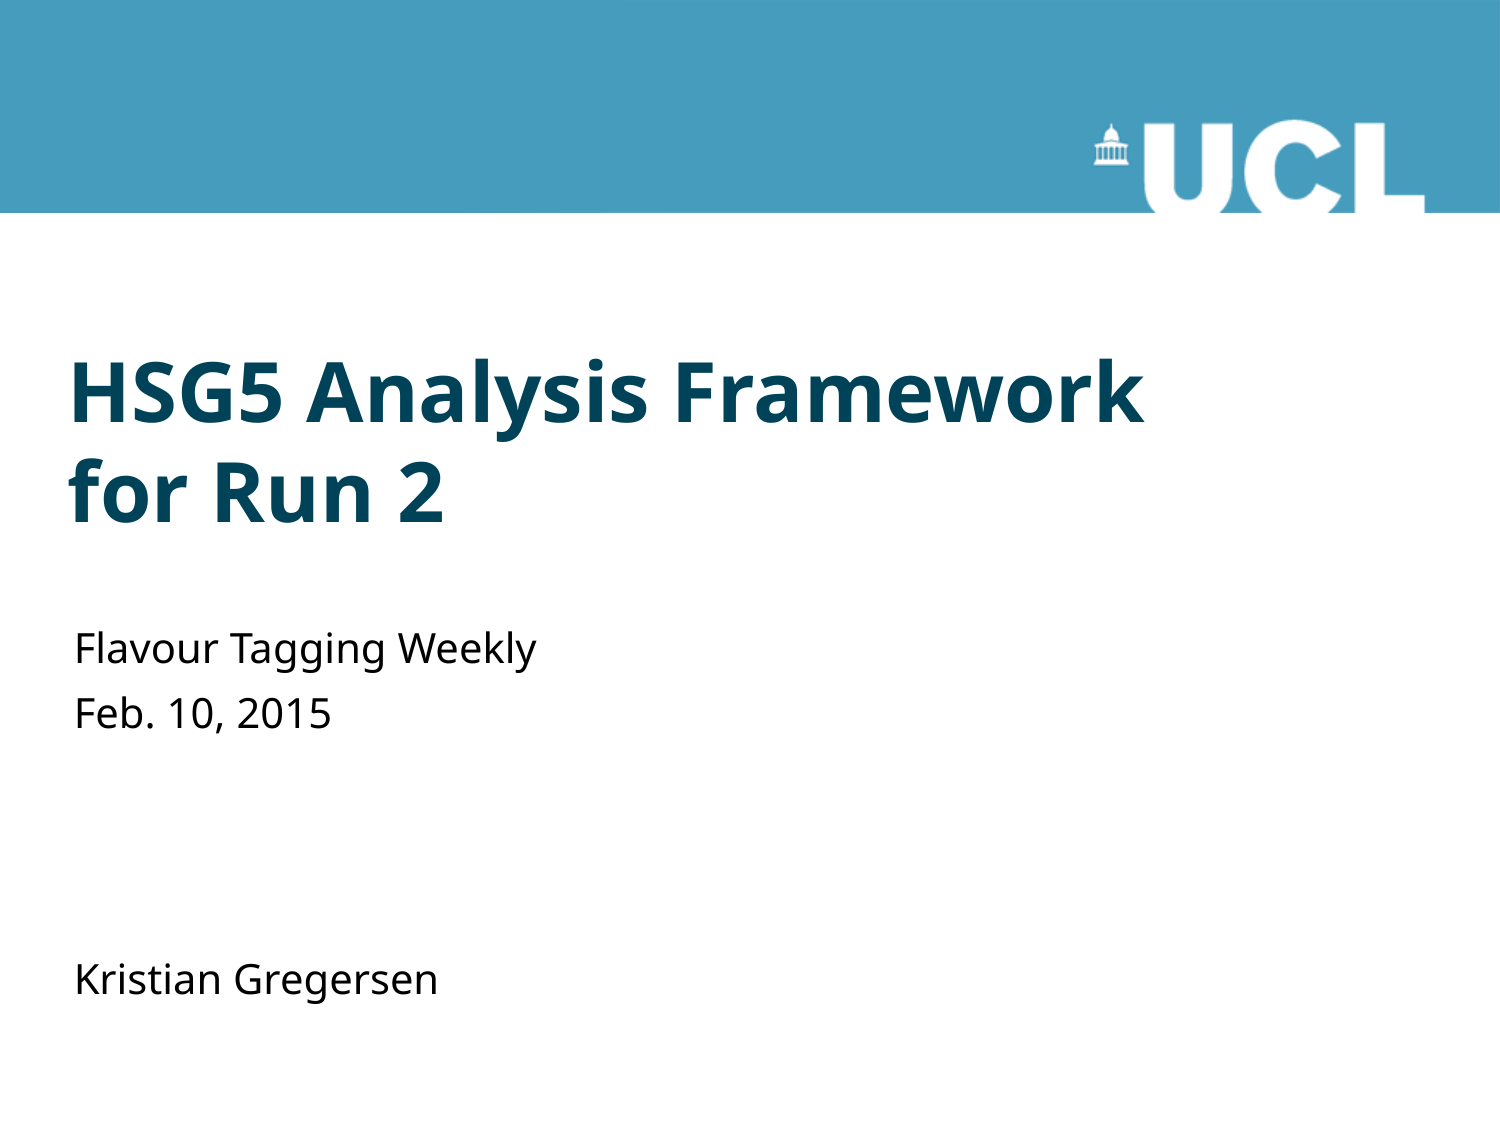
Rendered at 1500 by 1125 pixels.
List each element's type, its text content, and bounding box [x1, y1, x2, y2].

picture [0, 0, 1500, 213]
text_box Flavour Tagging Weekly Feb. 10, 2015 [59, 614, 1453, 709]
subtitle Kristian Gregersen [59, 944, 1453, 1040]
title HSG5 Analysis Framework for Run 2 [53, 332, 1447, 557]
